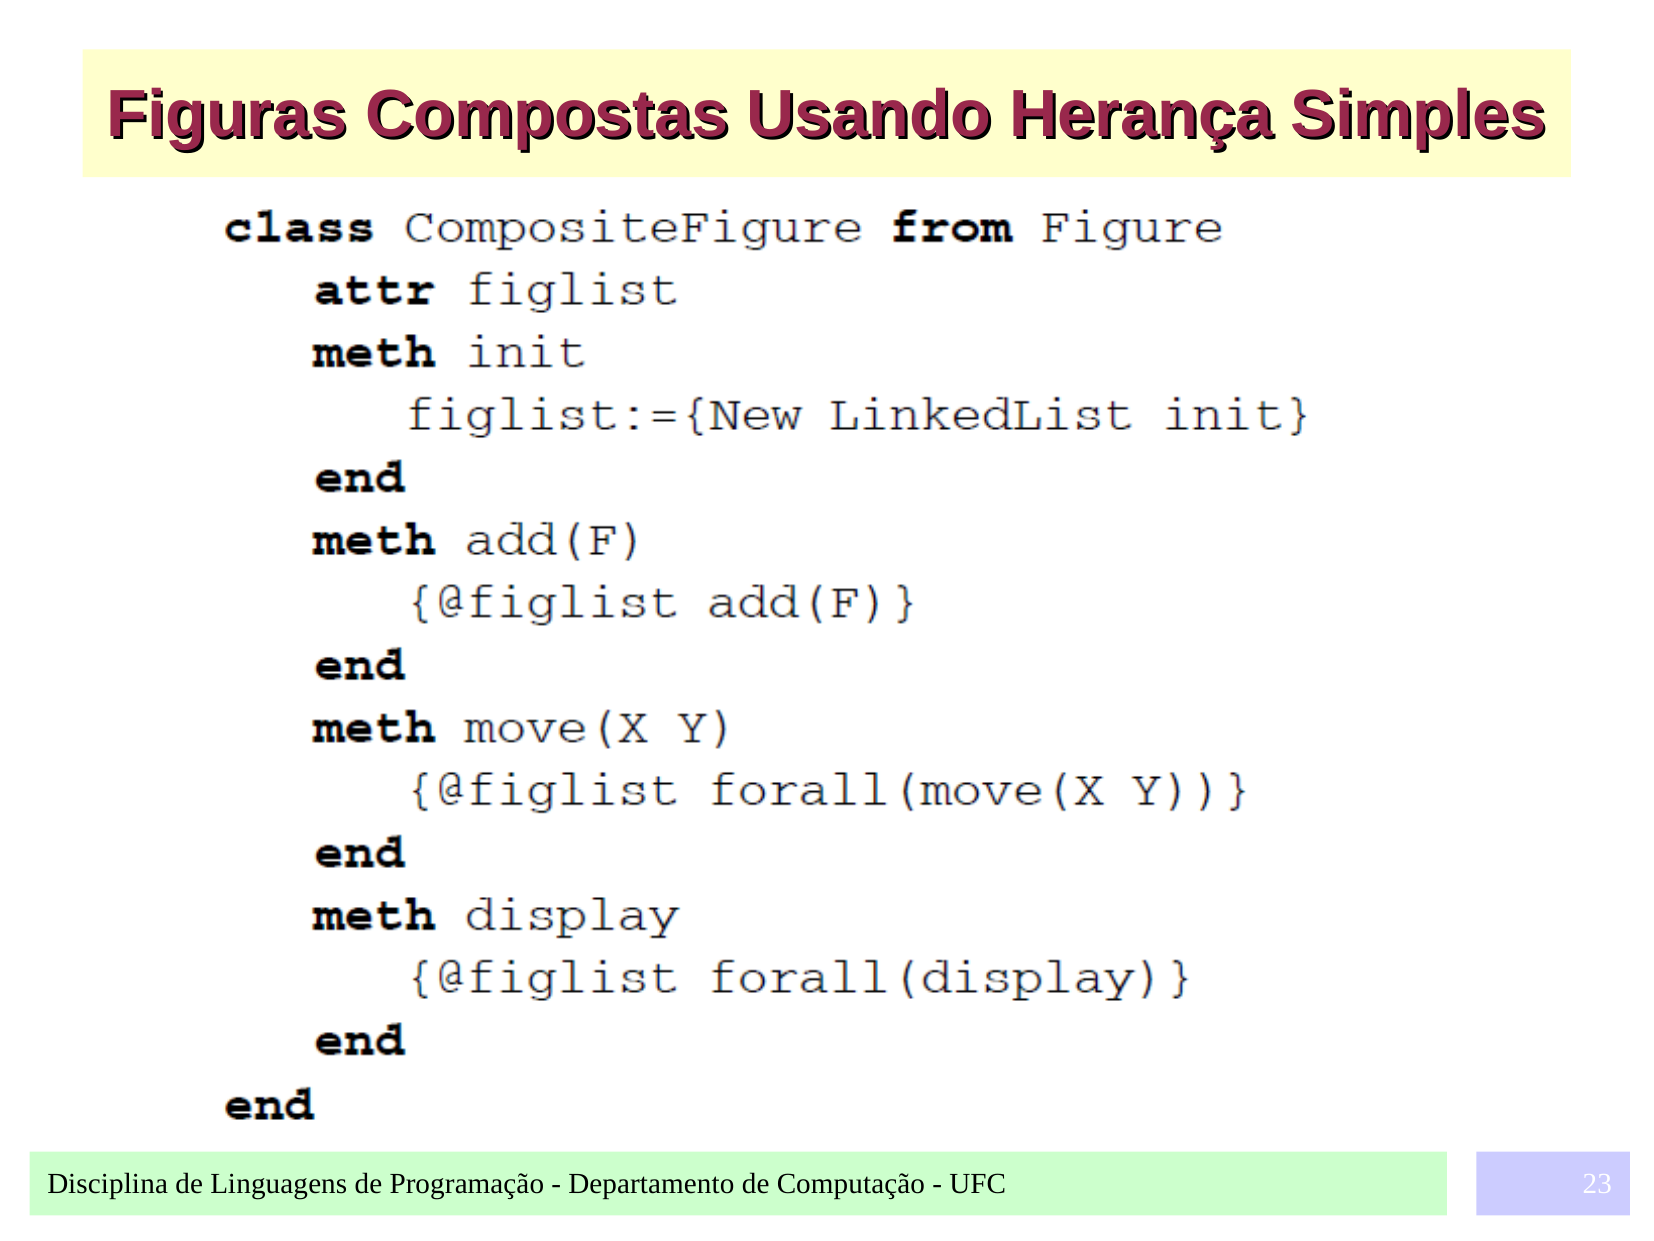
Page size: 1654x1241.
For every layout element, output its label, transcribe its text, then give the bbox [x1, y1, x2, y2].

picture [216, 206, 1310, 1123]
title Figuras Compostas Usando Herança Simples [82, 49, 1571, 178]
